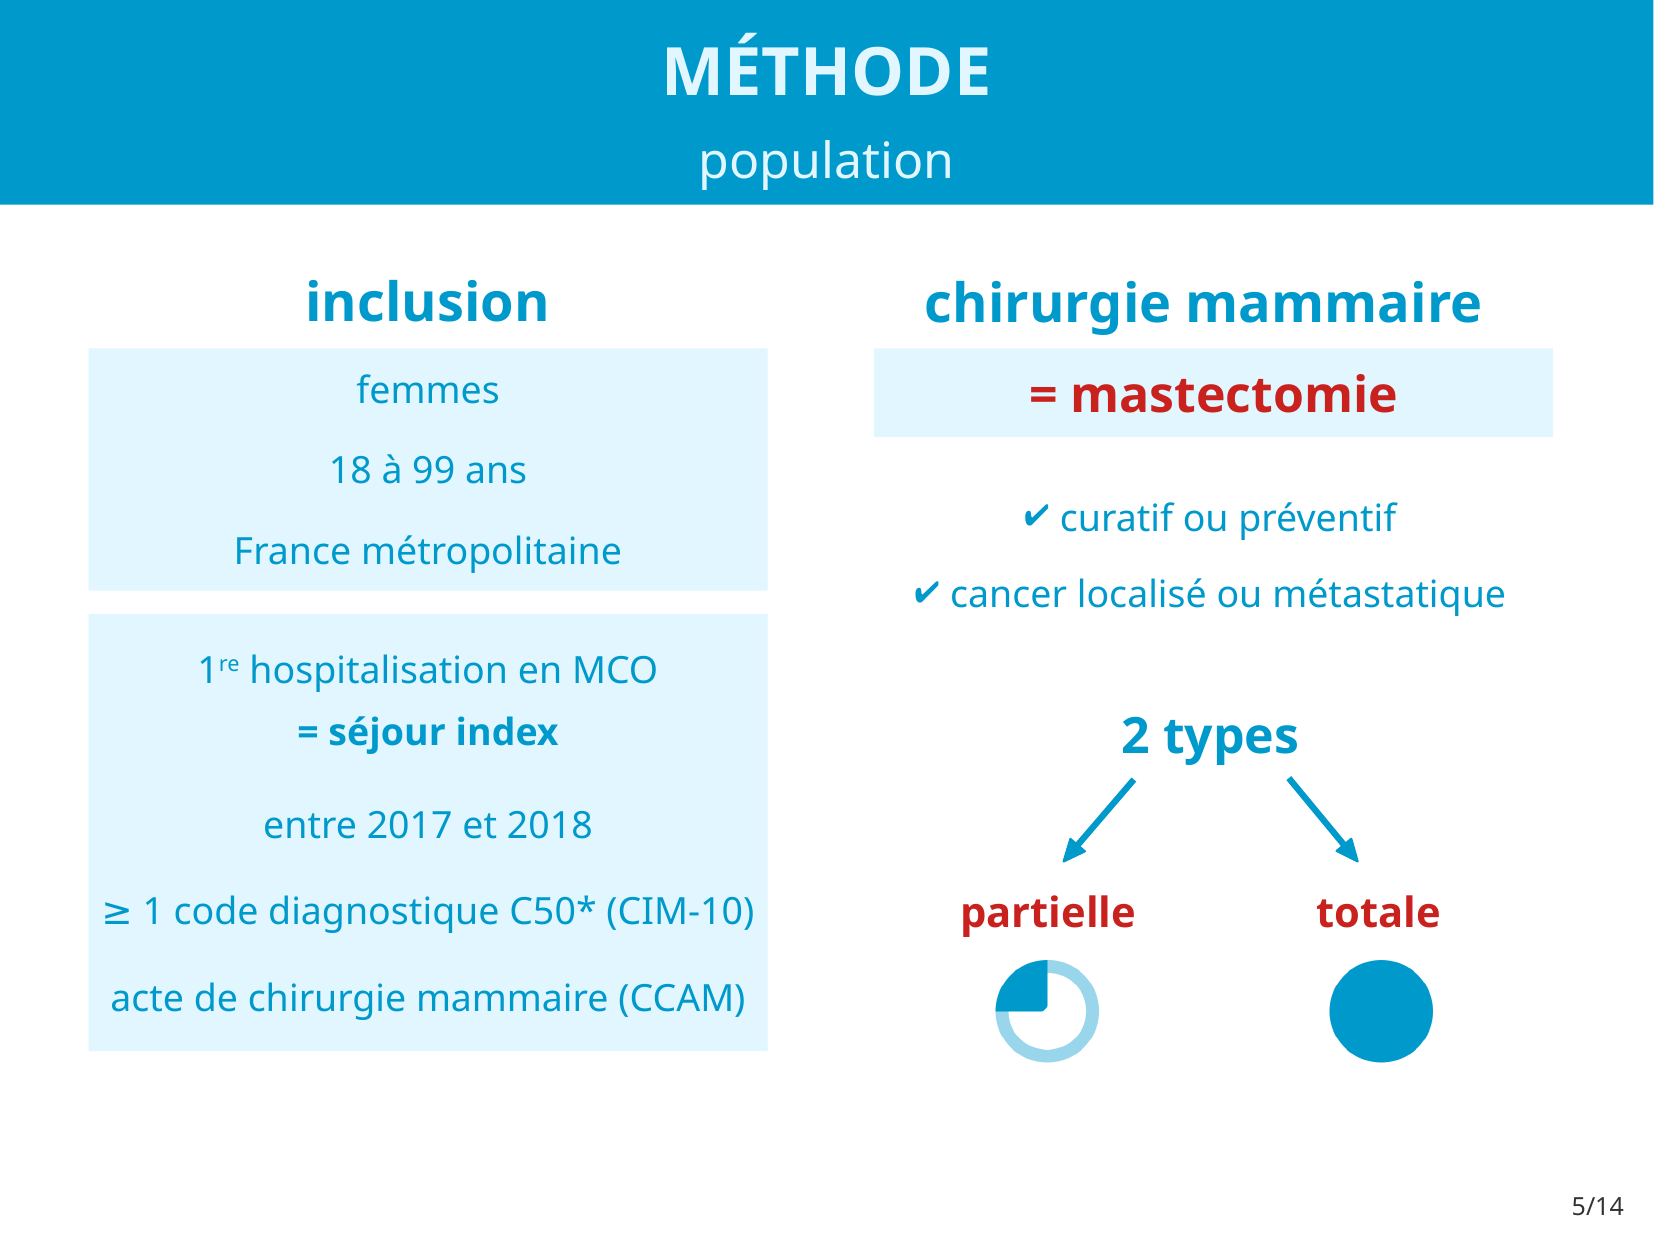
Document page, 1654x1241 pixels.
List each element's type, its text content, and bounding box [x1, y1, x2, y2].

picture [988, 952, 1105, 1069]
text_box partielle [933, 856, 1164, 957]
text_box inclusion [93, 258, 762, 342]
text_box 1re hospitalisation en MCO = séjour index entre 2017 et 2018 ≥ 1 code diagnostique C50* (CIM-10) acte de chirurgie mammaire (CCAM) [88, 614, 768, 1052]
text_box femmes 18 à 99 ans France métropolitaine [88, 348, 768, 591]
picture [1322, 952, 1439, 1069]
text_box totale [1263, 856, 1495, 957]
text_box curatif ou préventif cancer localisé ou métastatique [874, 482, 1548, 621]
text_box 2 types [874, 679, 1548, 780]
text_box = mastectomie [874, 348, 1554, 438]
title MÉTHODE population [0, 0, 1654, 205]
text_box chirurgie mammaire [874, 259, 1548, 343]
